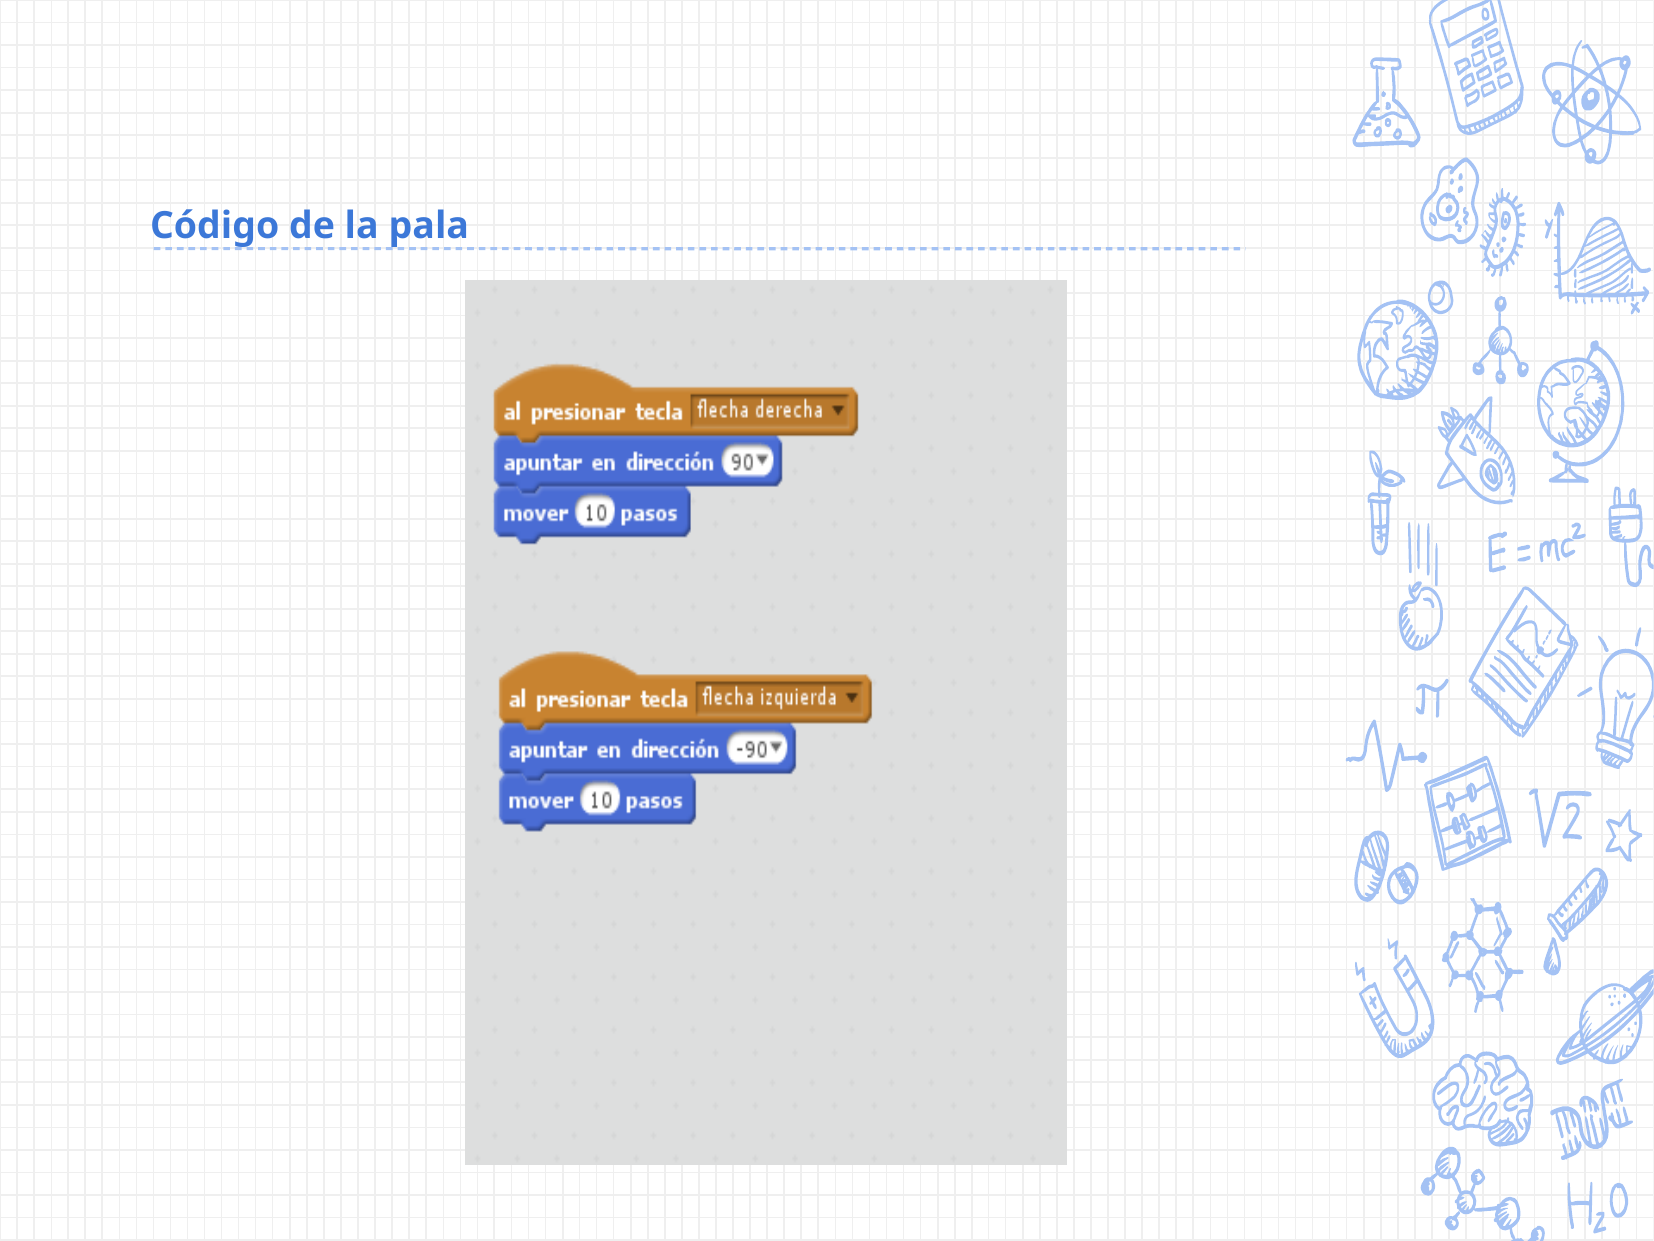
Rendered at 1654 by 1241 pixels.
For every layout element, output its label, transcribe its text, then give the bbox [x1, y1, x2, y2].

picture [465, 280, 1067, 1165]
text_box Código de la pala [135, 54, 1246, 261]
